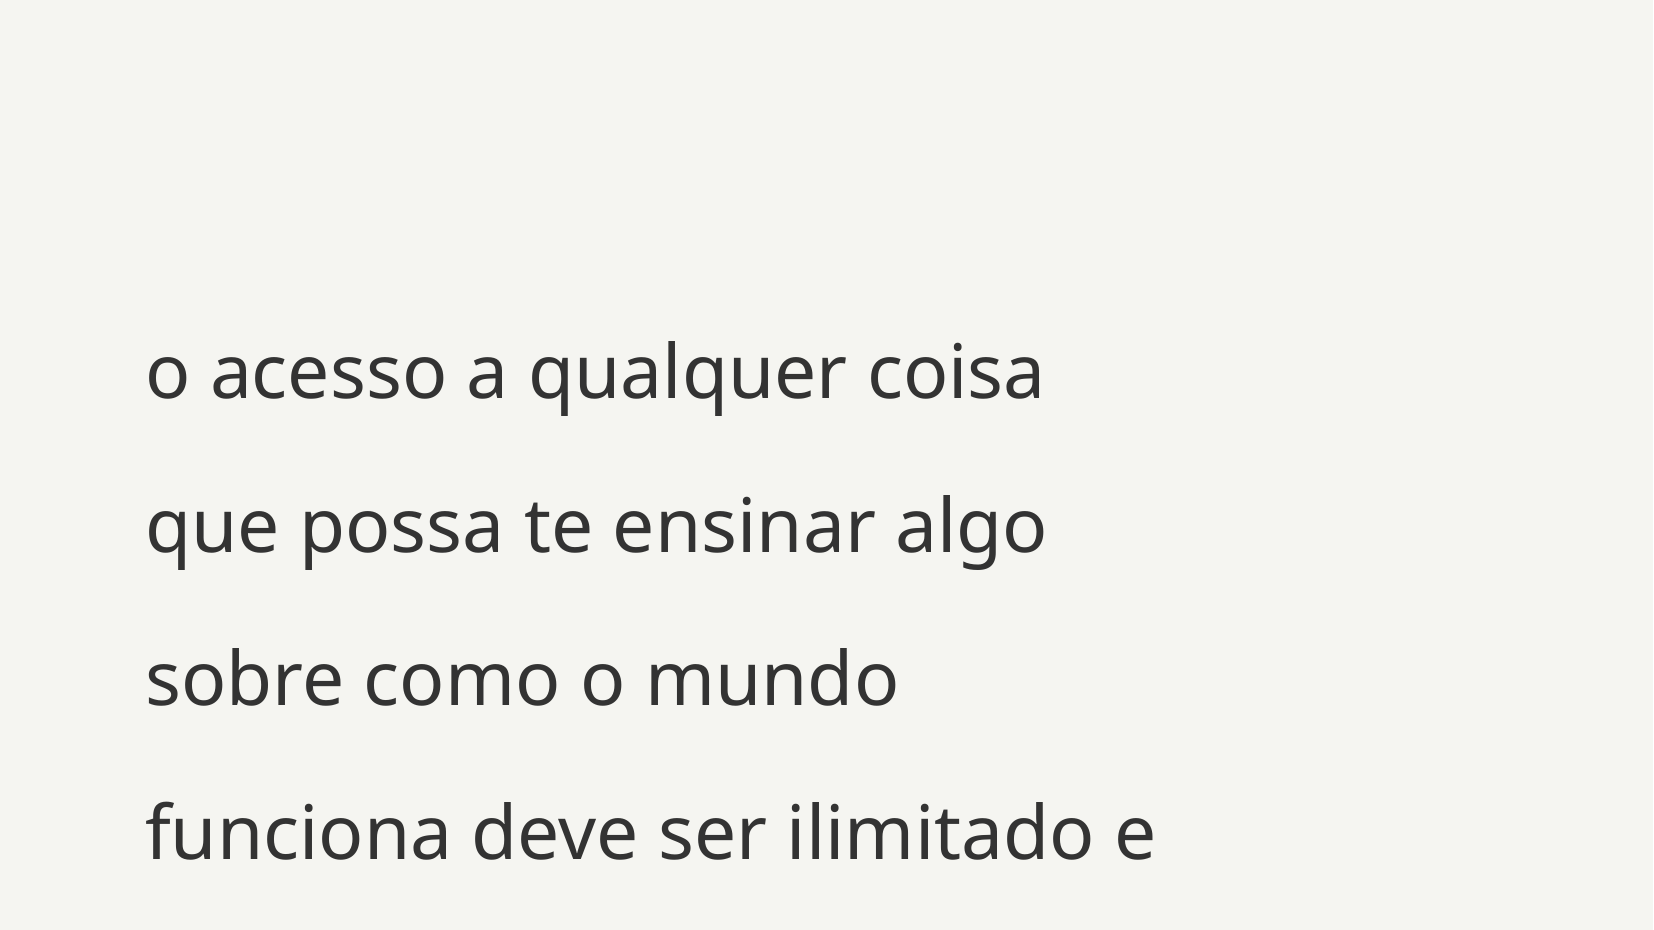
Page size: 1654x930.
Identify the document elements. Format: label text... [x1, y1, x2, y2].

text_box o acesso a qualquer coisa que possa te ensinar algo sobre como o mundo funciona deve ser ilimitado e total. [130, 260, 1186, 727]
